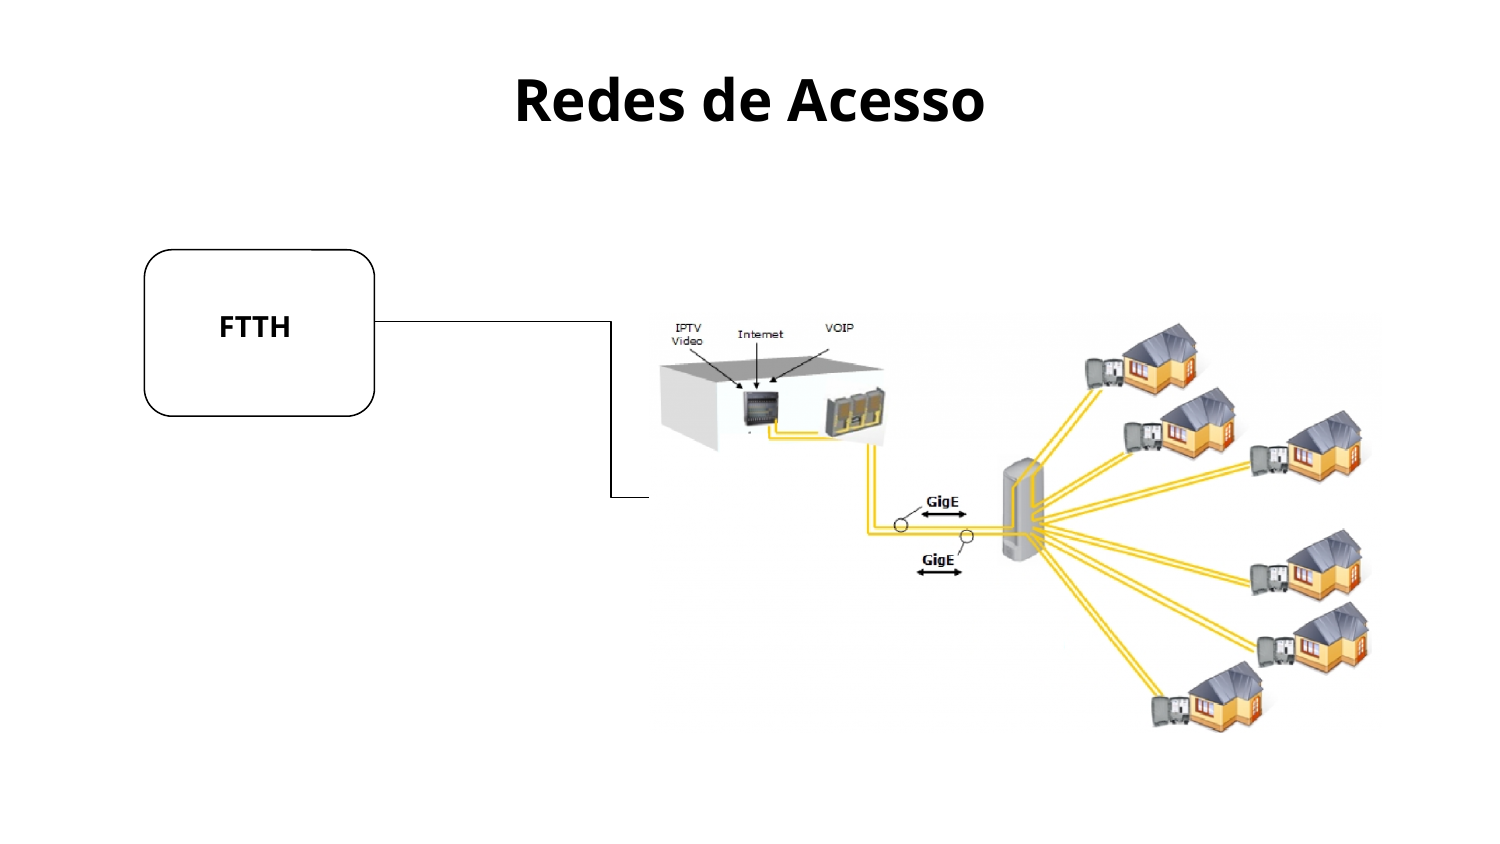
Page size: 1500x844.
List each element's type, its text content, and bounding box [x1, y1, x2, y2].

text_box FTTH [157, 311, 353, 342]
picture [649, 312, 1382, 733]
title Redes de Acesso [75, 48, 1426, 142]
